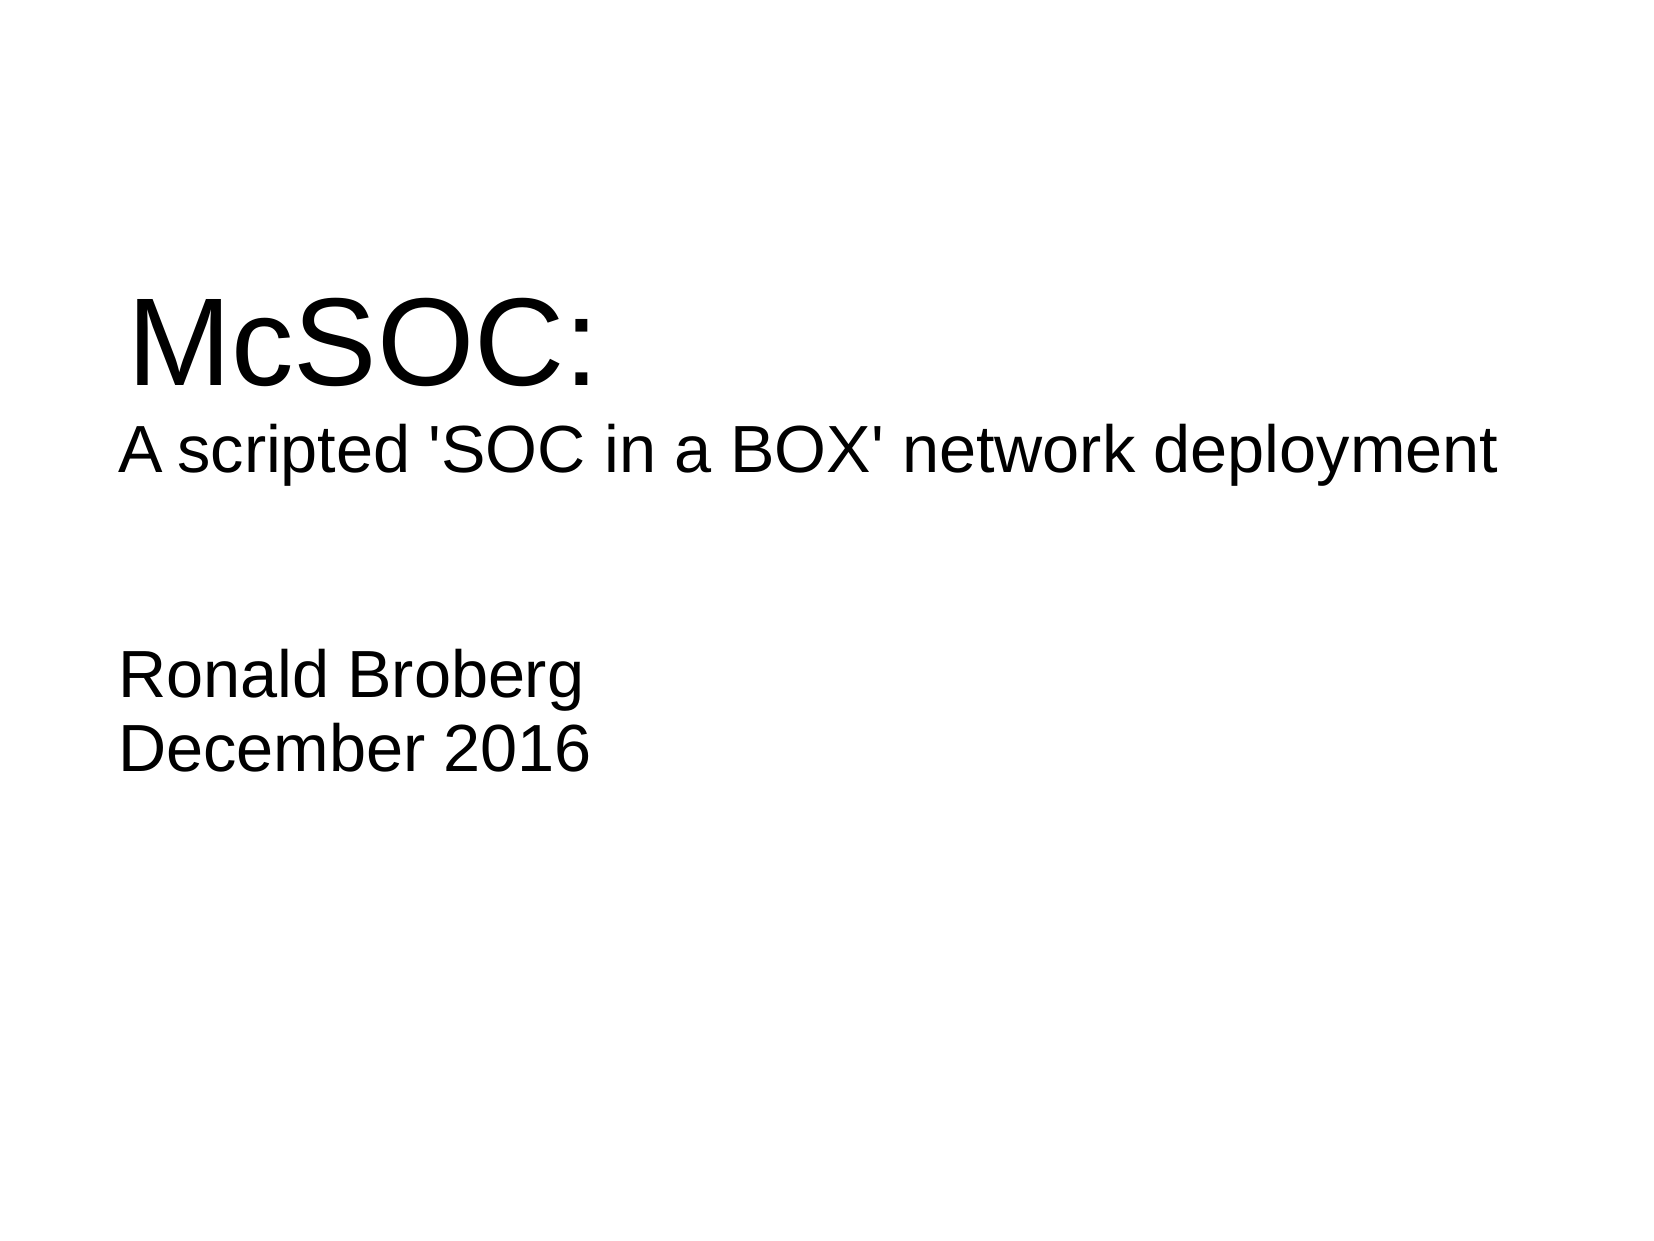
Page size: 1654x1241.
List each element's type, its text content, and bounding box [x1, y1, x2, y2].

subtitle McSOC: A scripted 'SOC in a BOX' network deployment Ronald Broberg December 2016 [82, 49, 1571, 1010]
